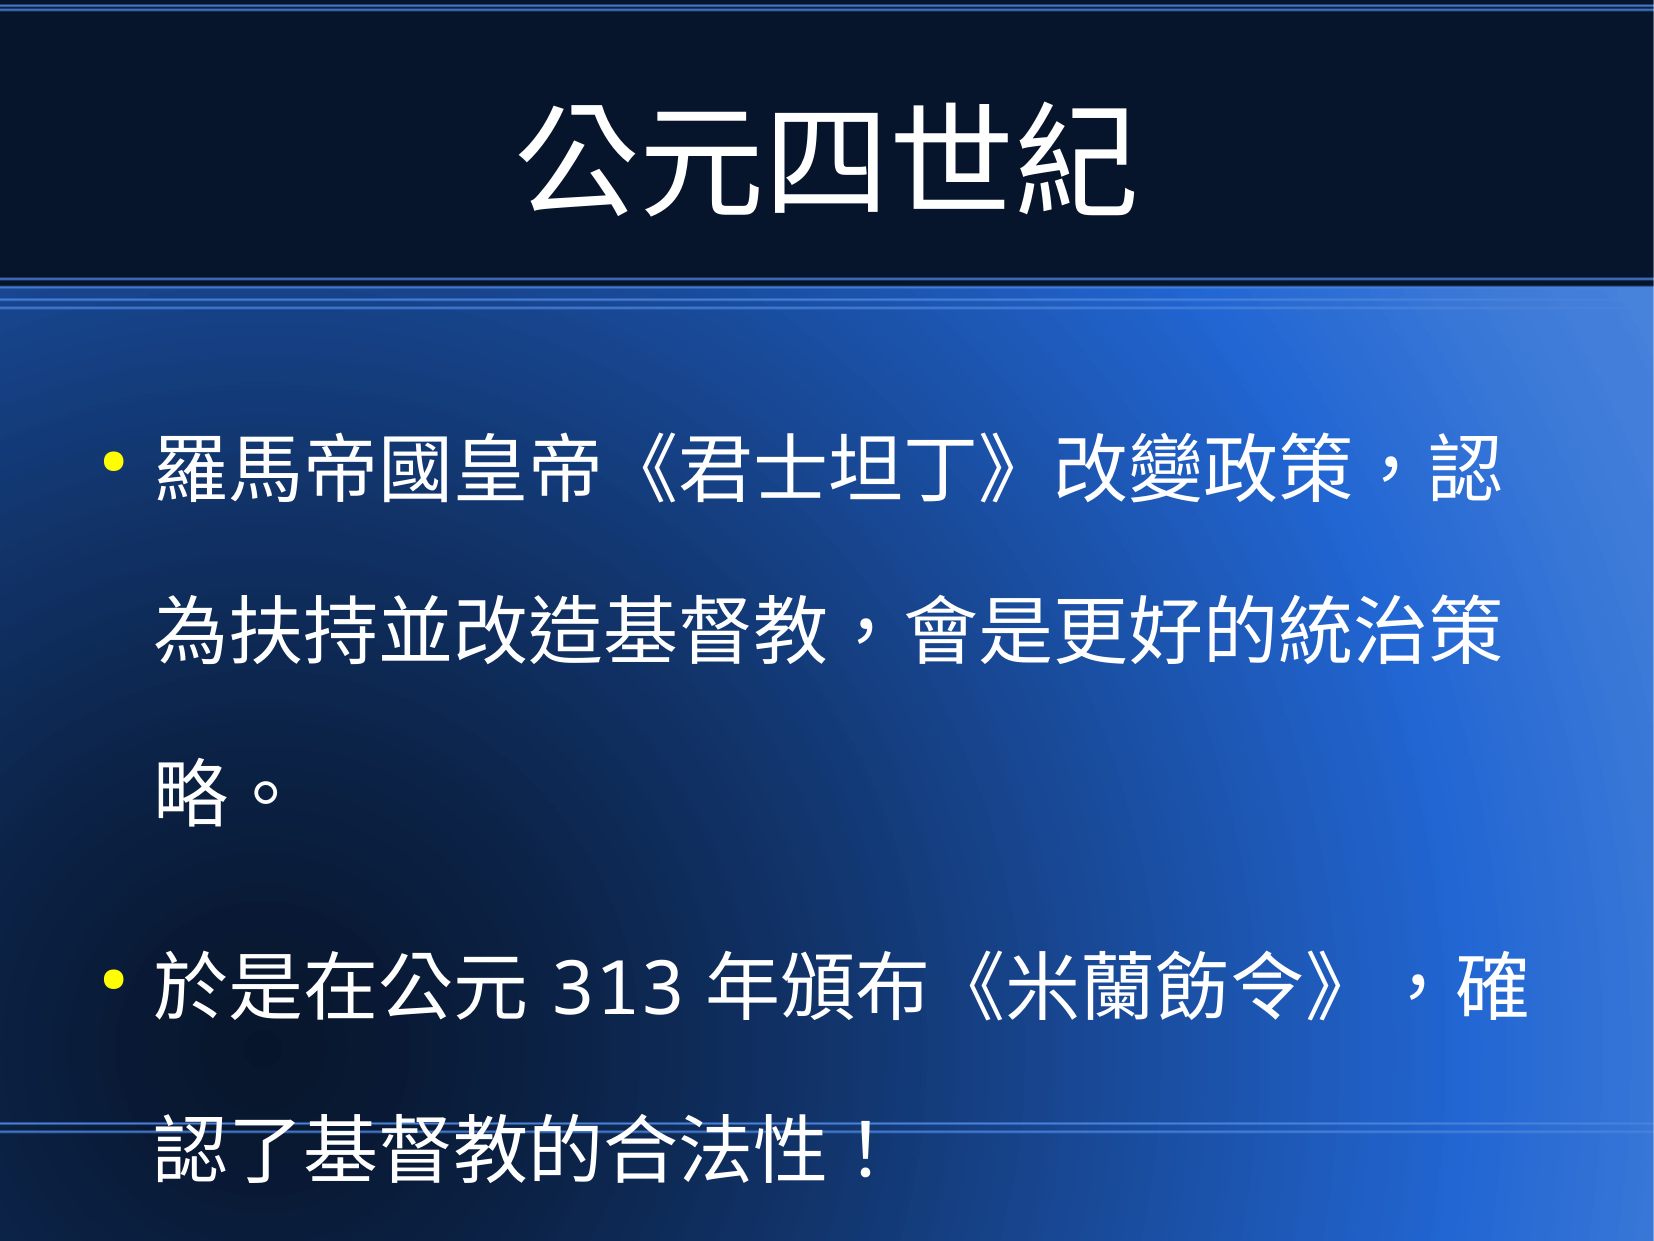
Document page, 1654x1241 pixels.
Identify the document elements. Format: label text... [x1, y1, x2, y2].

list 羅馬帝國皇帝《君士坦丁》改變政策，認為扶持並改造基督教，會是更好的統治策略。 於是在公元313年頒布《米蘭飭令》，確認了基督教的合法性！ [82, 355, 1571, 1241]
picture [0, 0, 1654, 1241]
title 公元四世紀 [82, 49, 1571, 257]
